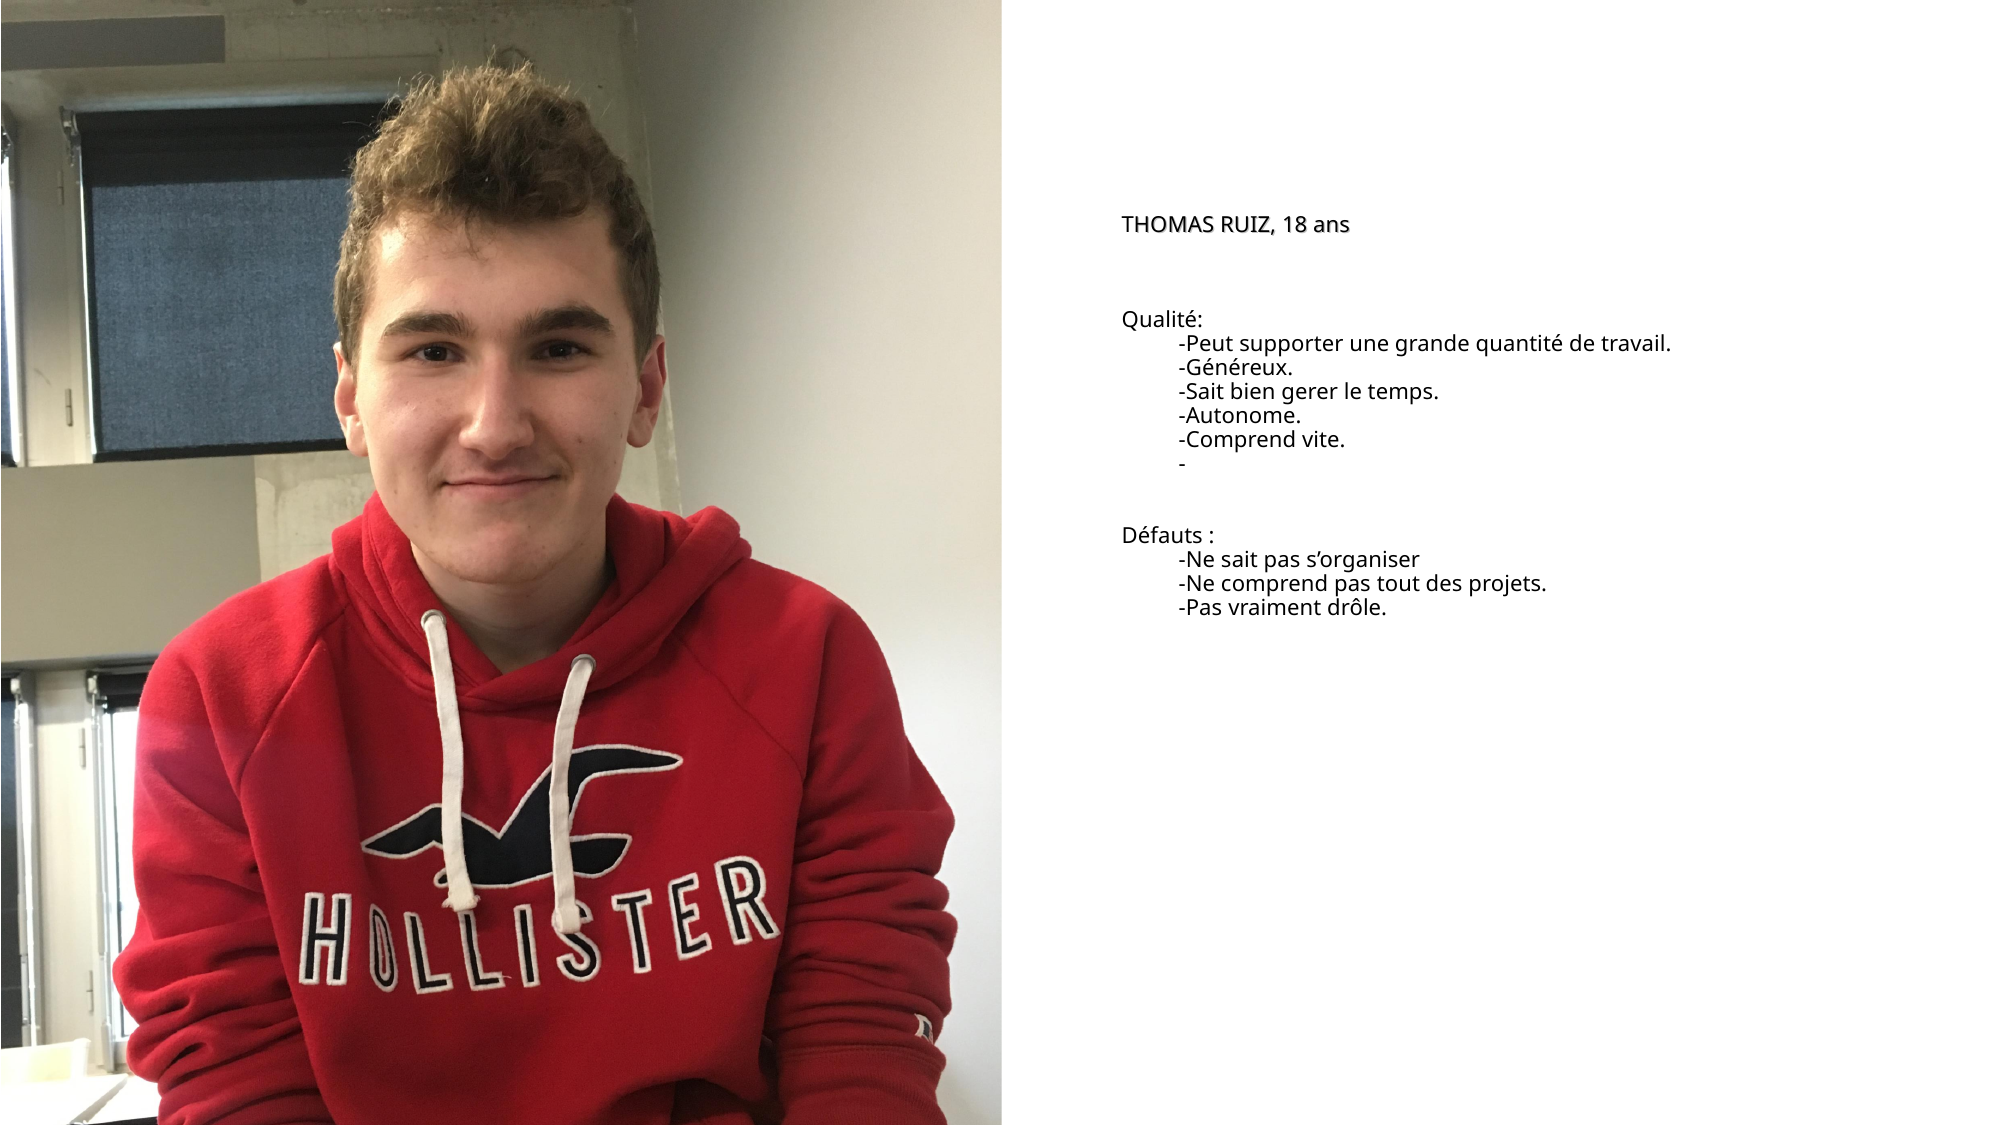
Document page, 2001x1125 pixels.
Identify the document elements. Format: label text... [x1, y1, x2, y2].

picture [0, 0, 1002, 1125]
title THOMAS RUIZ, 18 ans Qualité: -Peut supporter une grande quantité de travail. -Généreux. -Sait bien gerer le temps. -Autonome. -Comprend vite. - Défauts : -Ne sait pas s’organiser -Ne comprend pas tout des projets. -Pas vraiment drôle. [1106, 104, 1896, 702]
